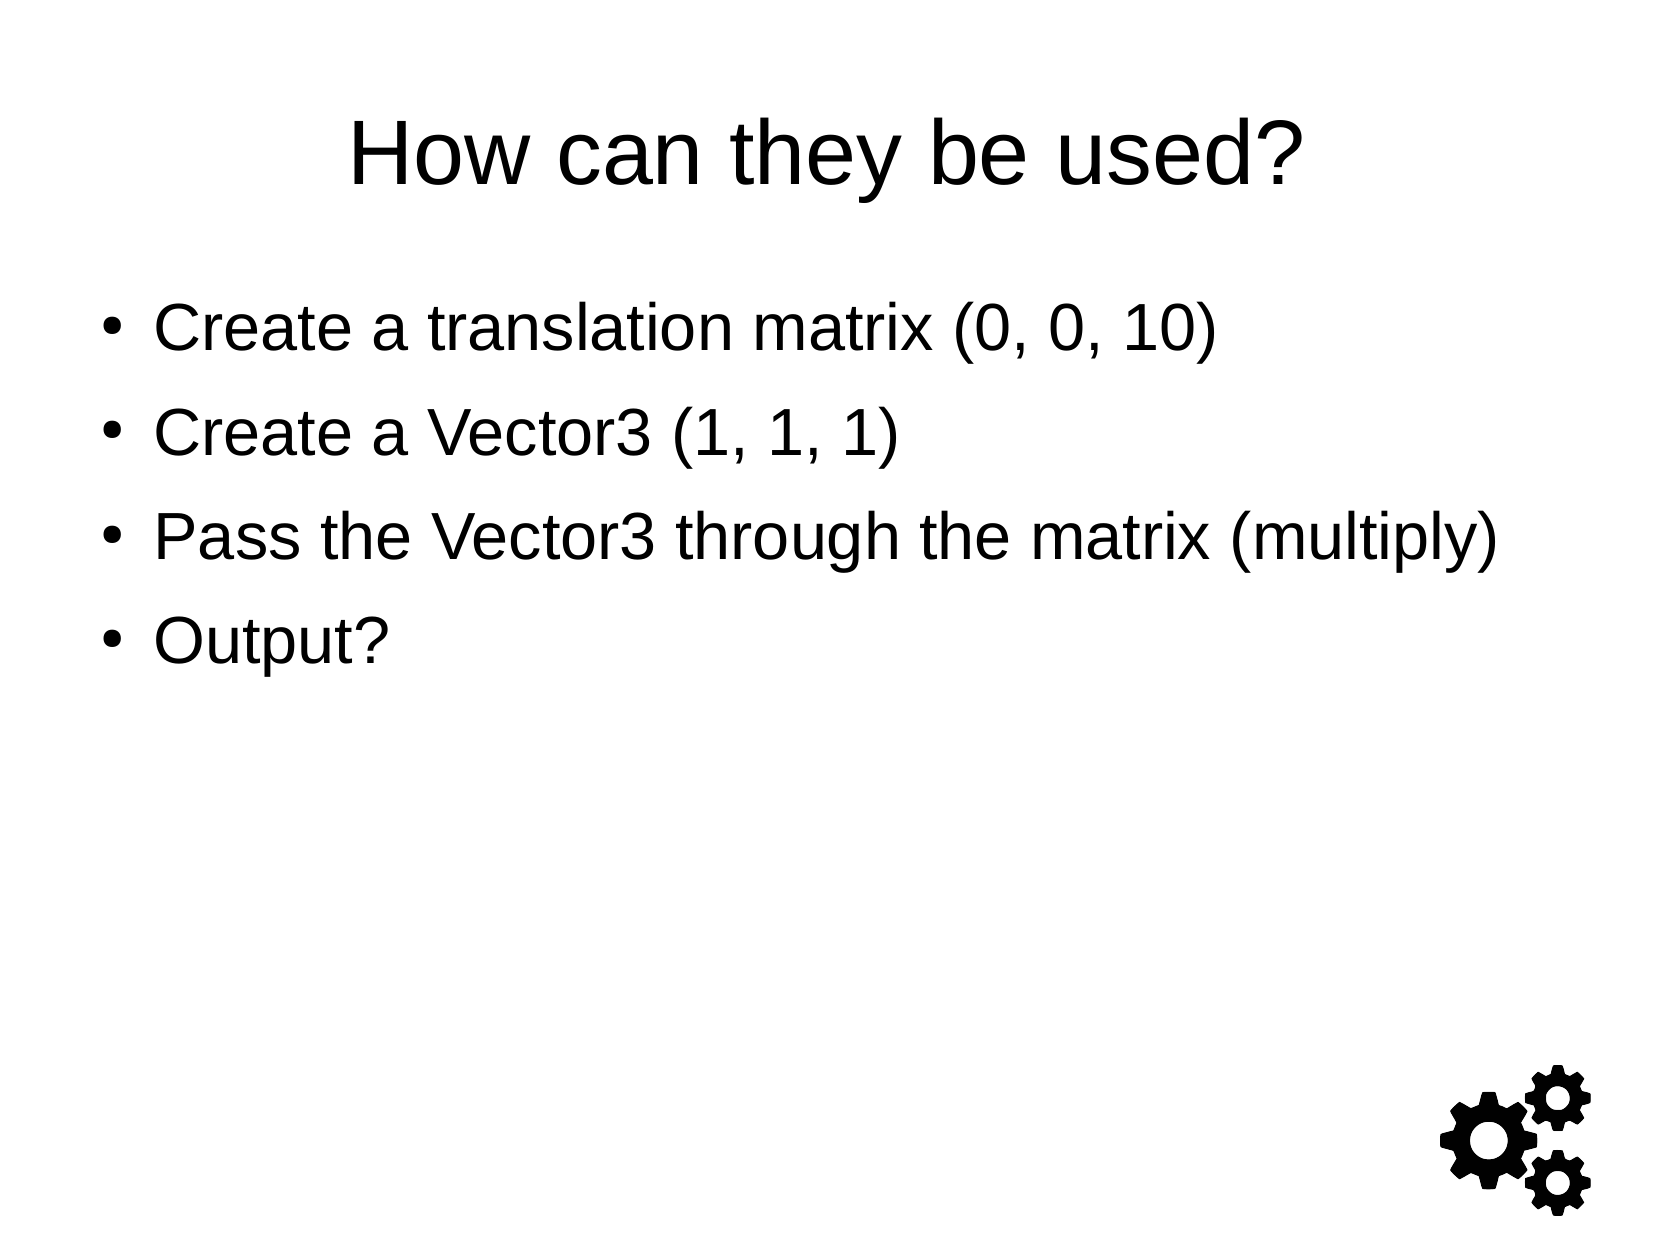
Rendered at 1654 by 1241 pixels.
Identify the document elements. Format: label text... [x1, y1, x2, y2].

picture [1440, 1065, 1591, 1216]
list Create a translation matrix (0, 0, 10) Create a Vector3 (1, 1, 1) Pass the Vector3 through the matrix (multiply) Output? [82, 290, 1571, 1010]
title How can they be used? [82, 49, 1571, 257]
